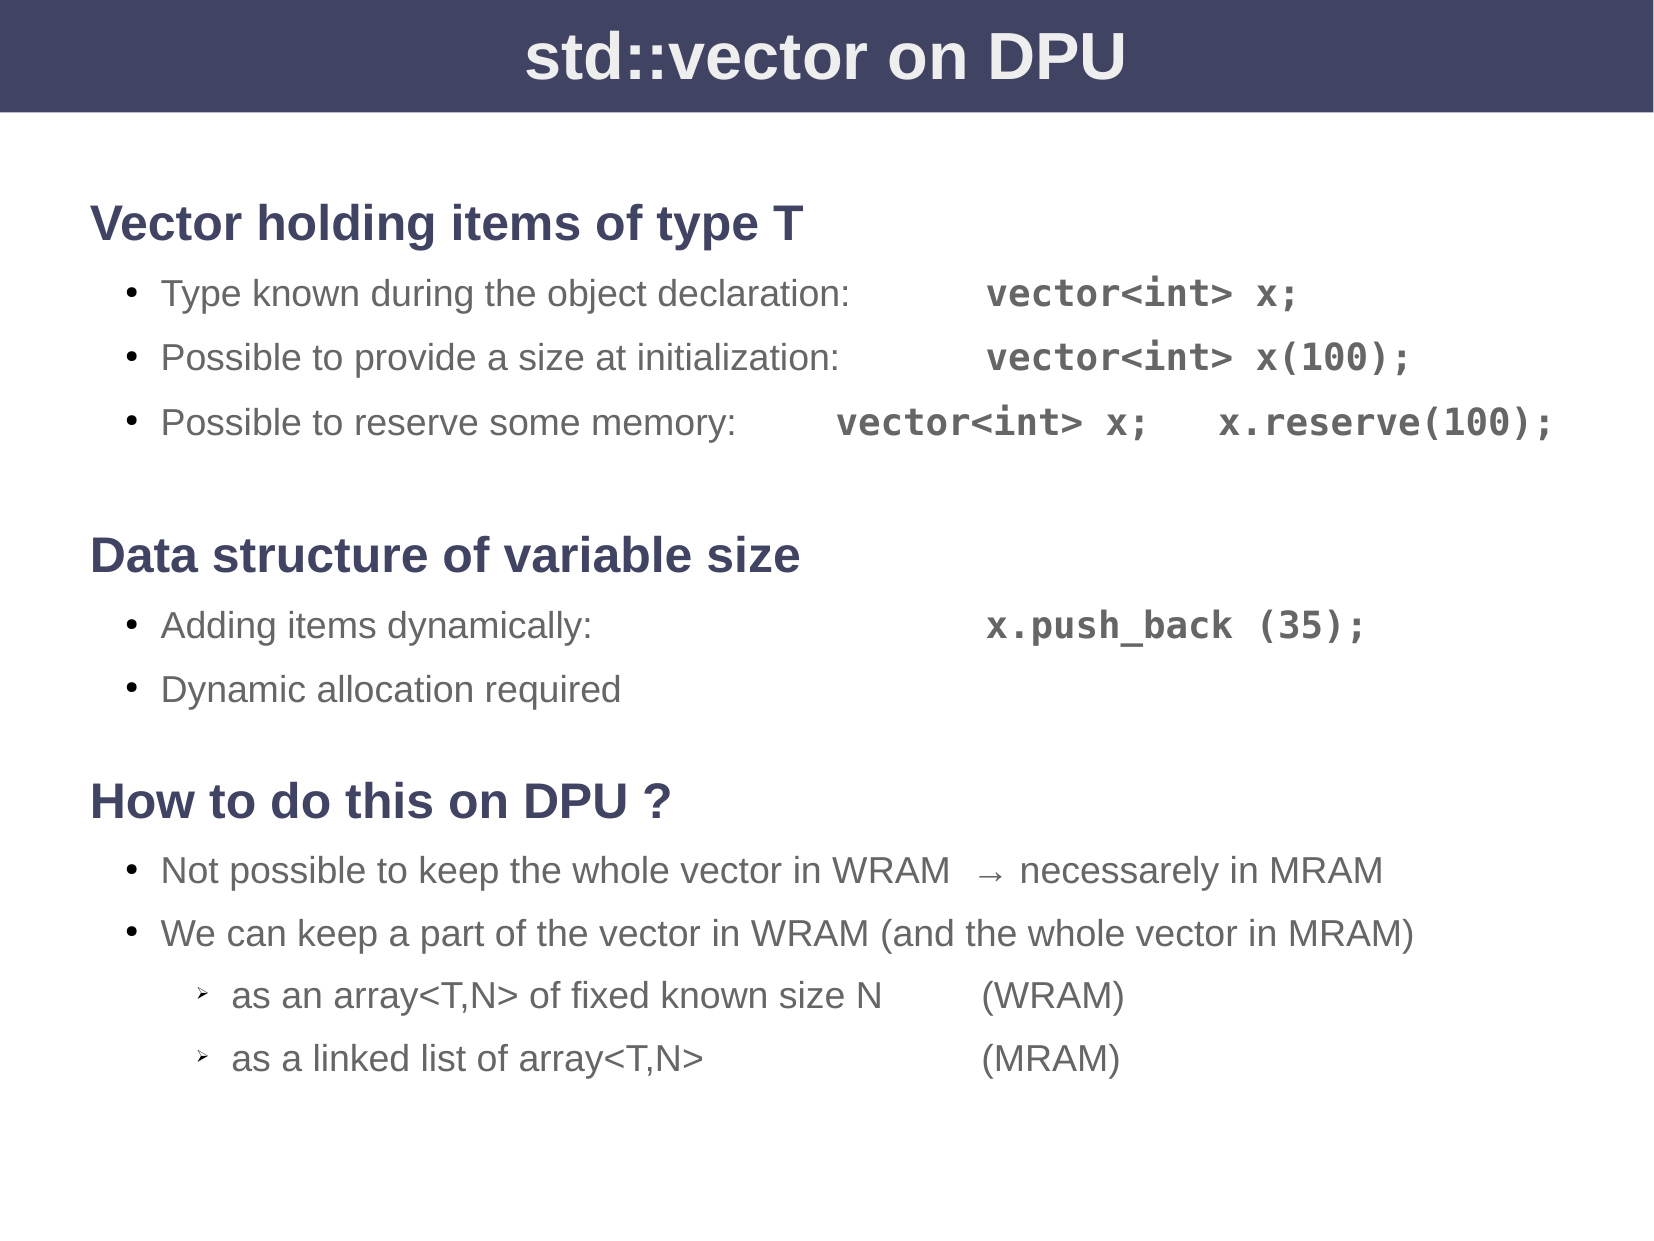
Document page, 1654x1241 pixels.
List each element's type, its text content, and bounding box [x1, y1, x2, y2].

text_box Vector holding items of type T Type known during the object declaration: vector<int> x; Possible to provide a size at initialization: vector<int> x(100); Possible to reserve some memory: vector<int> x; x.reserve(100); Data structure of variable size Adding items dynamically: x.push_back (35); Dynamic allocation required How to do this on DPU ? Not possible to keep the whole vector in WRAM → necessarely in MRAM We can keep a part of the vector in WRAM (and the whole vector in MRAM) as an array<T,N> of fixed known size N (WRAM) as a linked list of array<T,N> (MRAM) [75, 187, 1576, 1126]
text_box std::vector on DPU [0, 0, 1654, 113]
